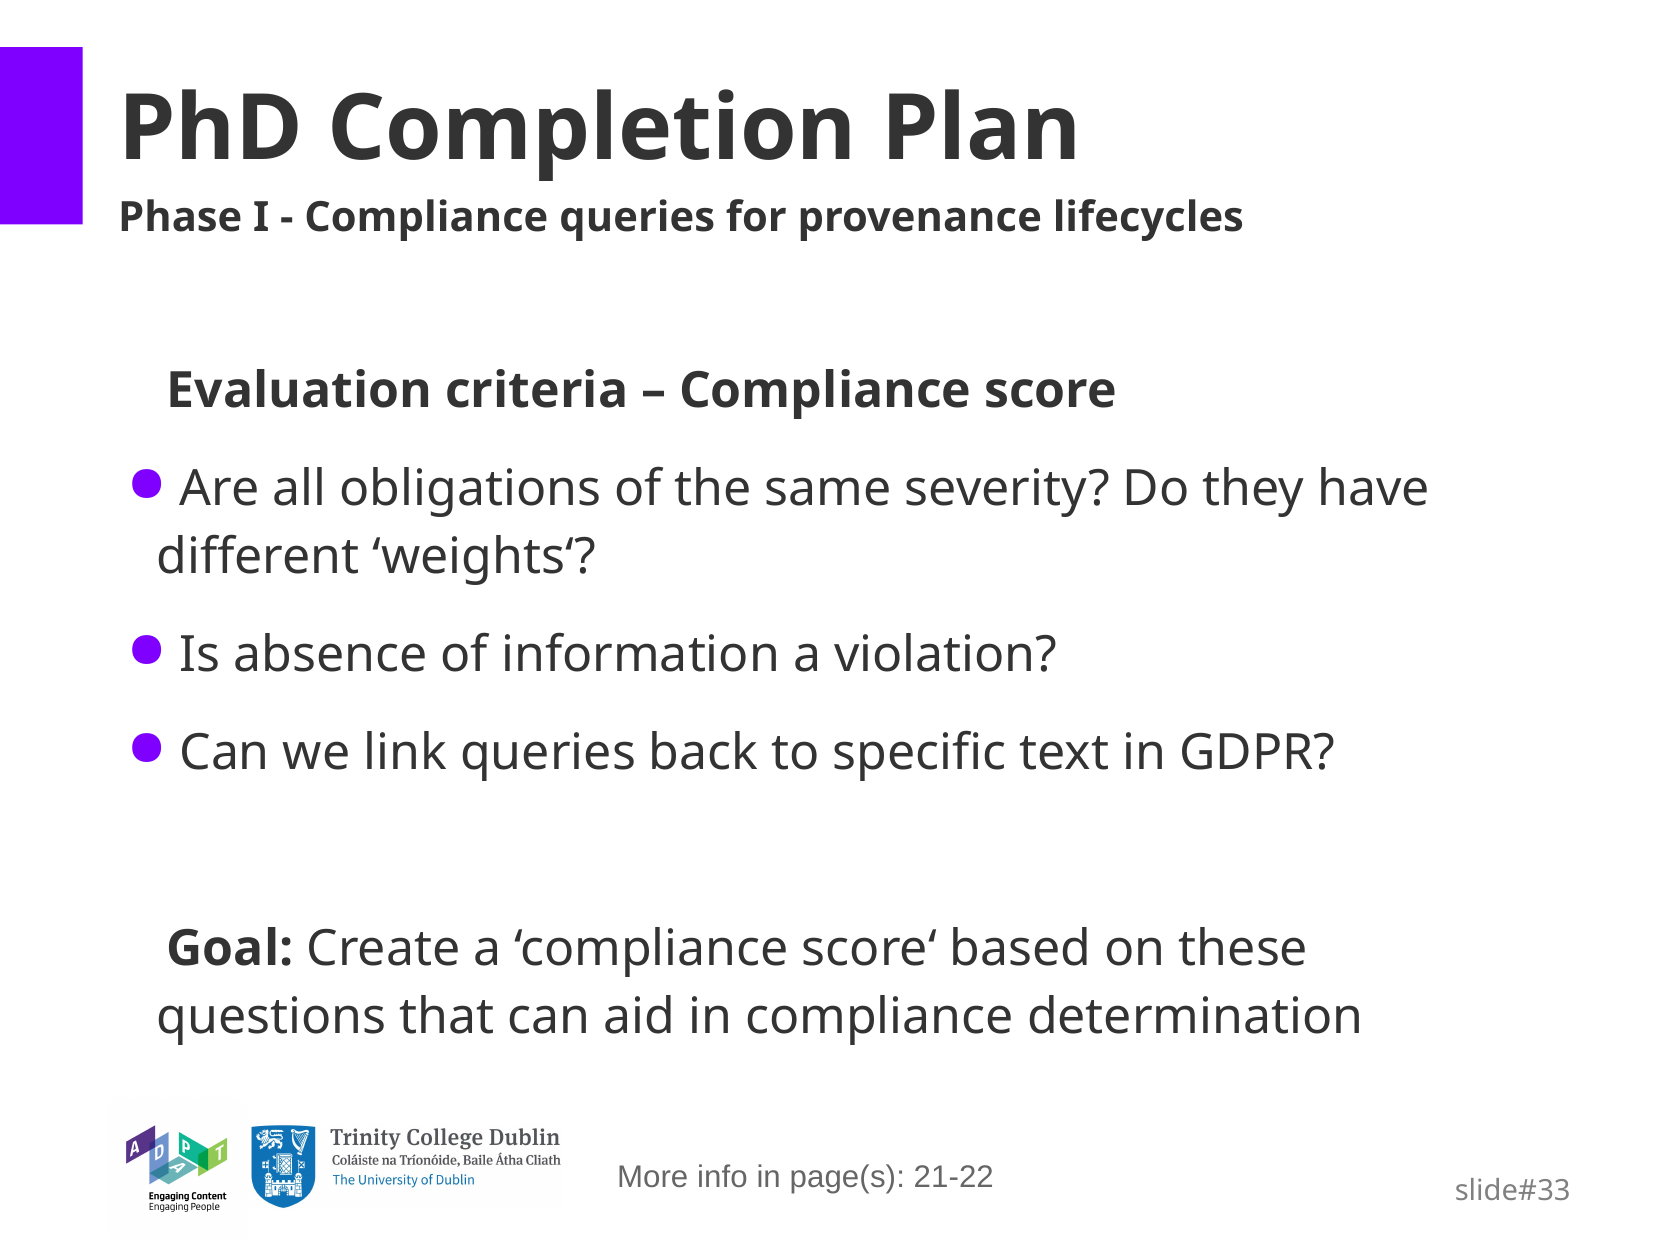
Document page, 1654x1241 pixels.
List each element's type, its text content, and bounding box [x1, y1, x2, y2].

title PhD Completion Plan Phase I - Compliance queries for provenance lifecycles [118, 49, 1571, 257]
picture [248, 1122, 564, 1211]
text_box More info in page(s): 21-22 [602, 1151, 1418, 1202]
picture [106, 1098, 247, 1239]
list Evaluation criteria – Compliance score Are all obligations of the same severity? Do they have different ‘weights‘? Is absence of information a violation? Can we link queries back to specific text in GDPR? Goal: Create a ‘compliance score‘ based on these questions that can aid in compliance determination [118, 354, 1536, 1074]
